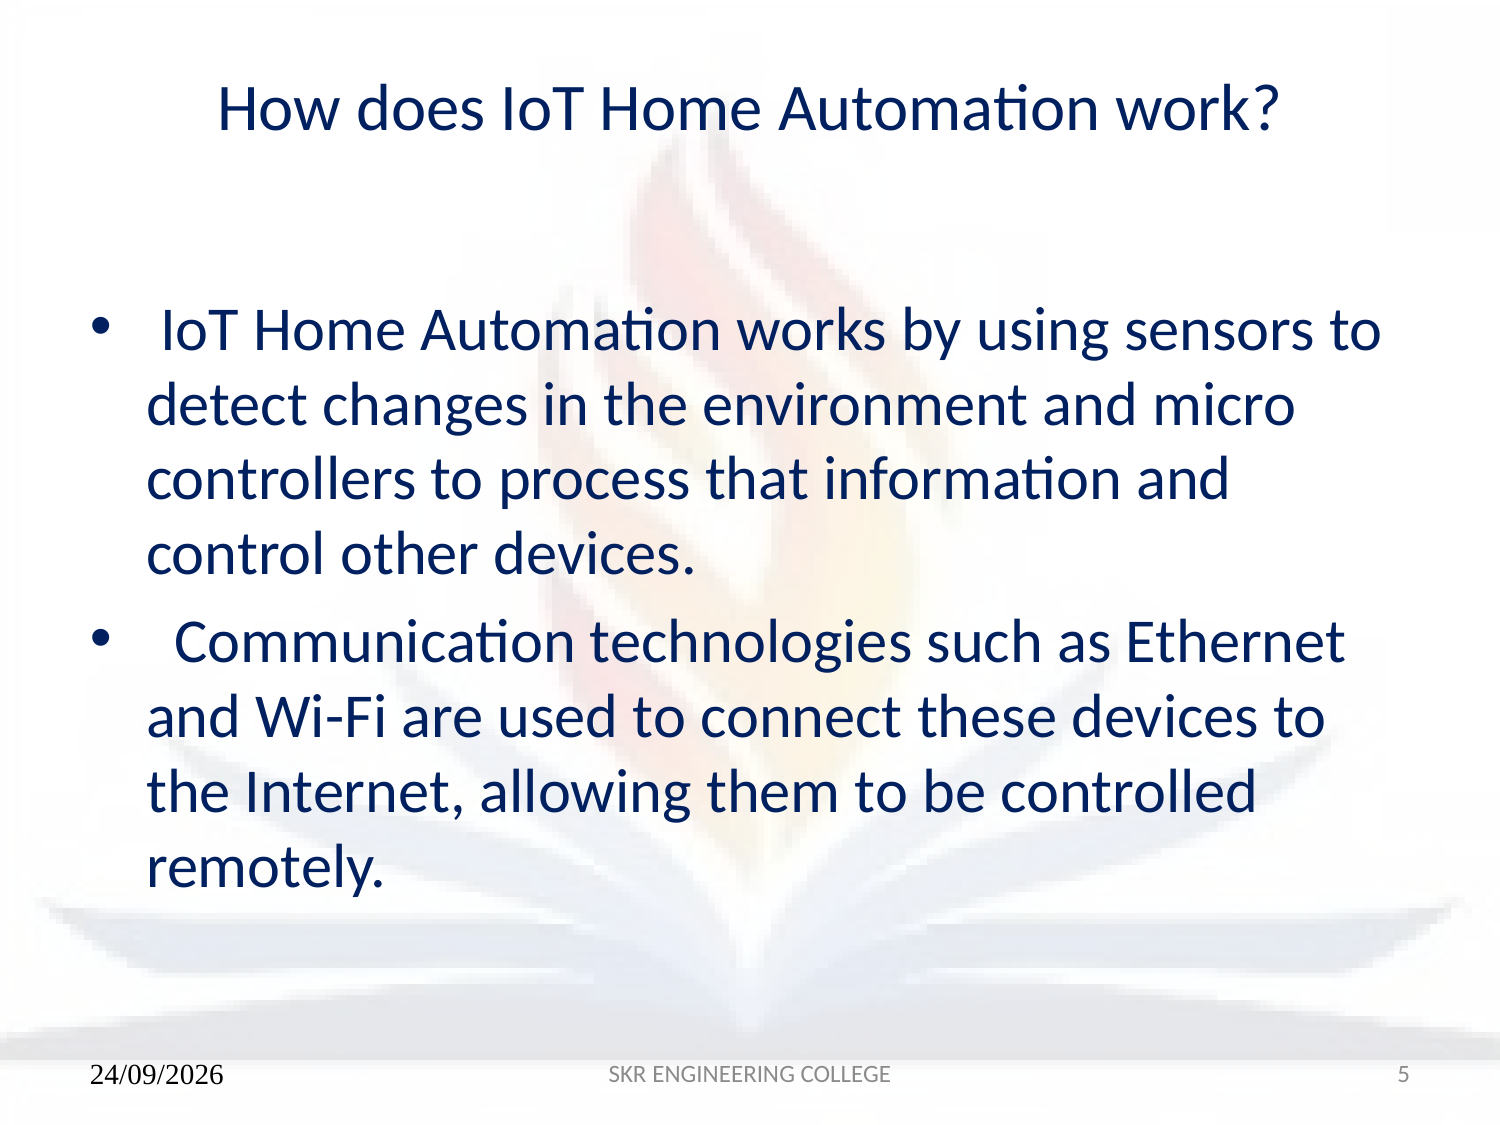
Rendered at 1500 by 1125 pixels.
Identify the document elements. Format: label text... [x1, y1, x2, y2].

title How does IoT Home Automation work? [75, 45, 1425, 163]
list IoT Home Automation works by using sensors to detect changes in the environment and micro controllers to process that information and control other devices. Communication technologies such as Ethernet and Wi-Fi are used to connect these devices to the Internet, allowing them to be controlled remotely. [75, 187, 1425, 1005]
